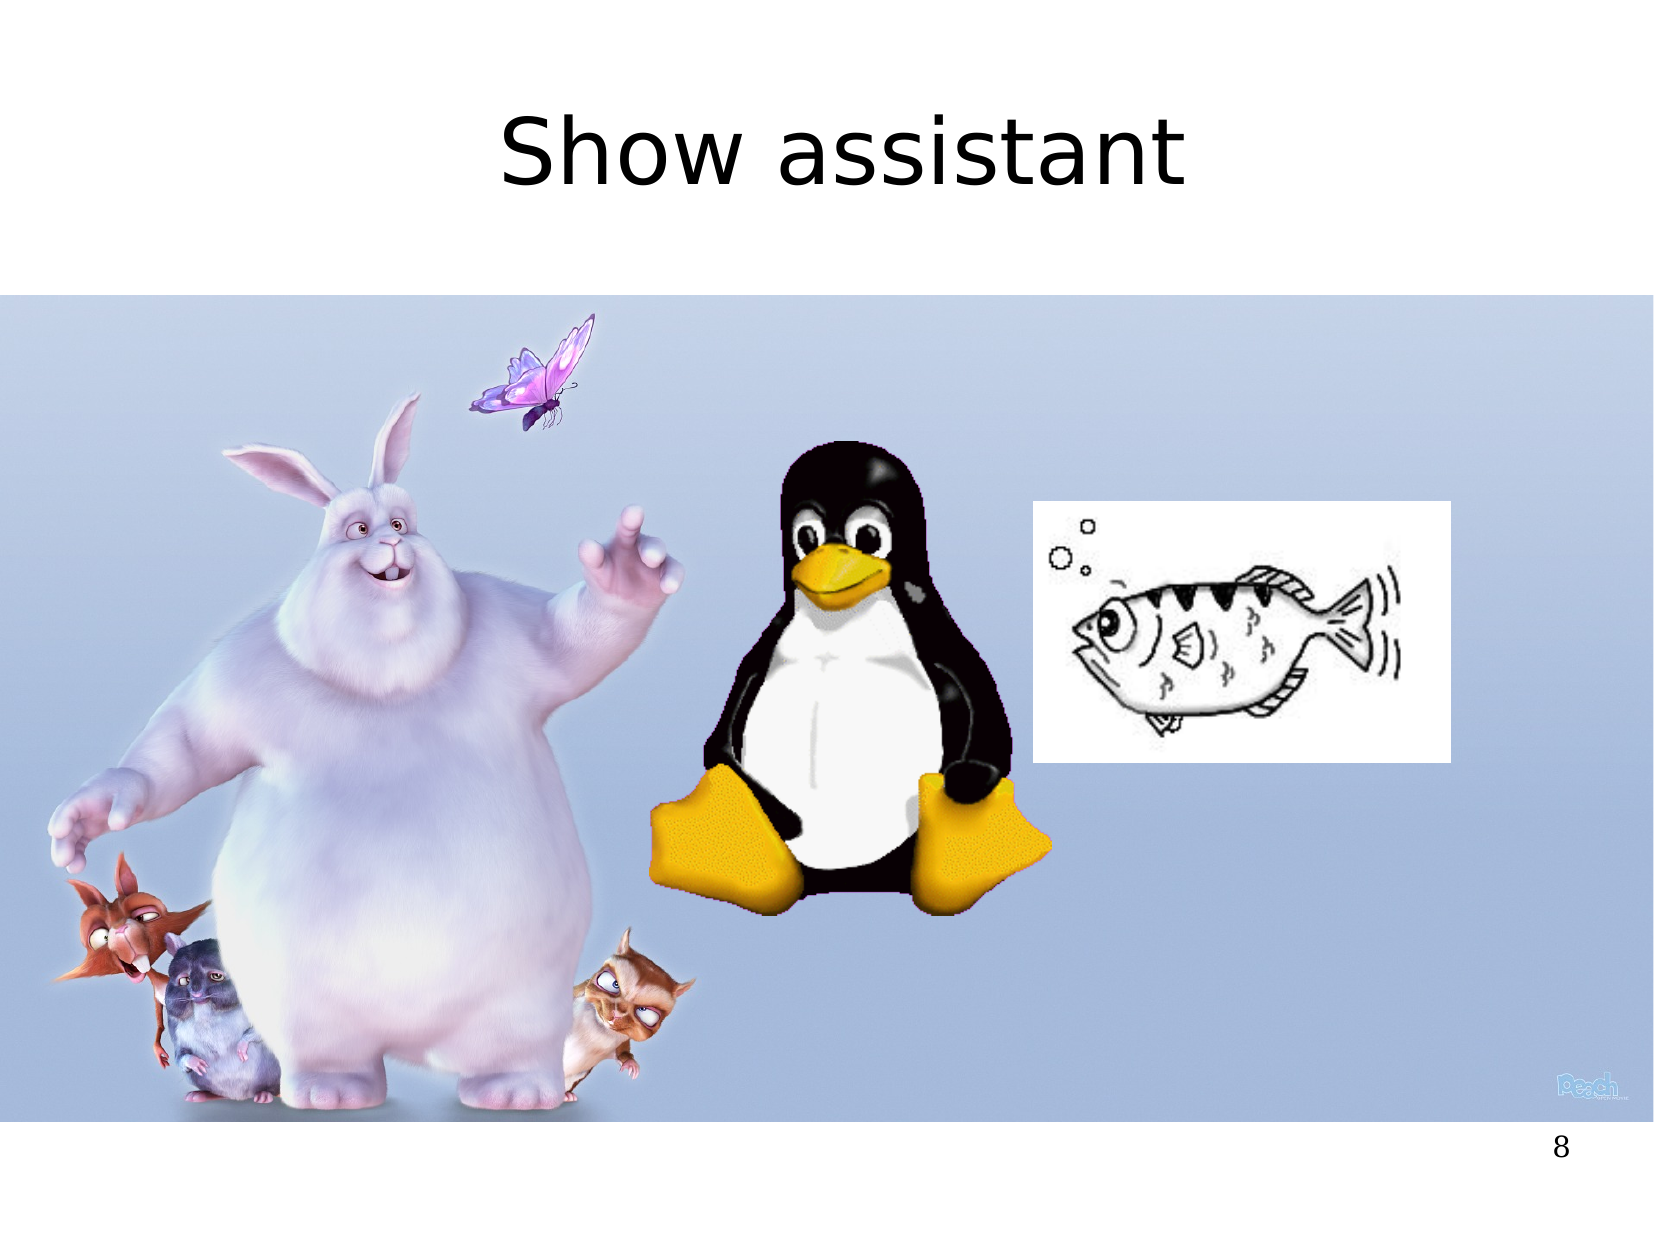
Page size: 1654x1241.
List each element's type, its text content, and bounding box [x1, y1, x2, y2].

picture [0, 295, 1654, 1123]
title Show assistant [82, 49, 1571, 257]
